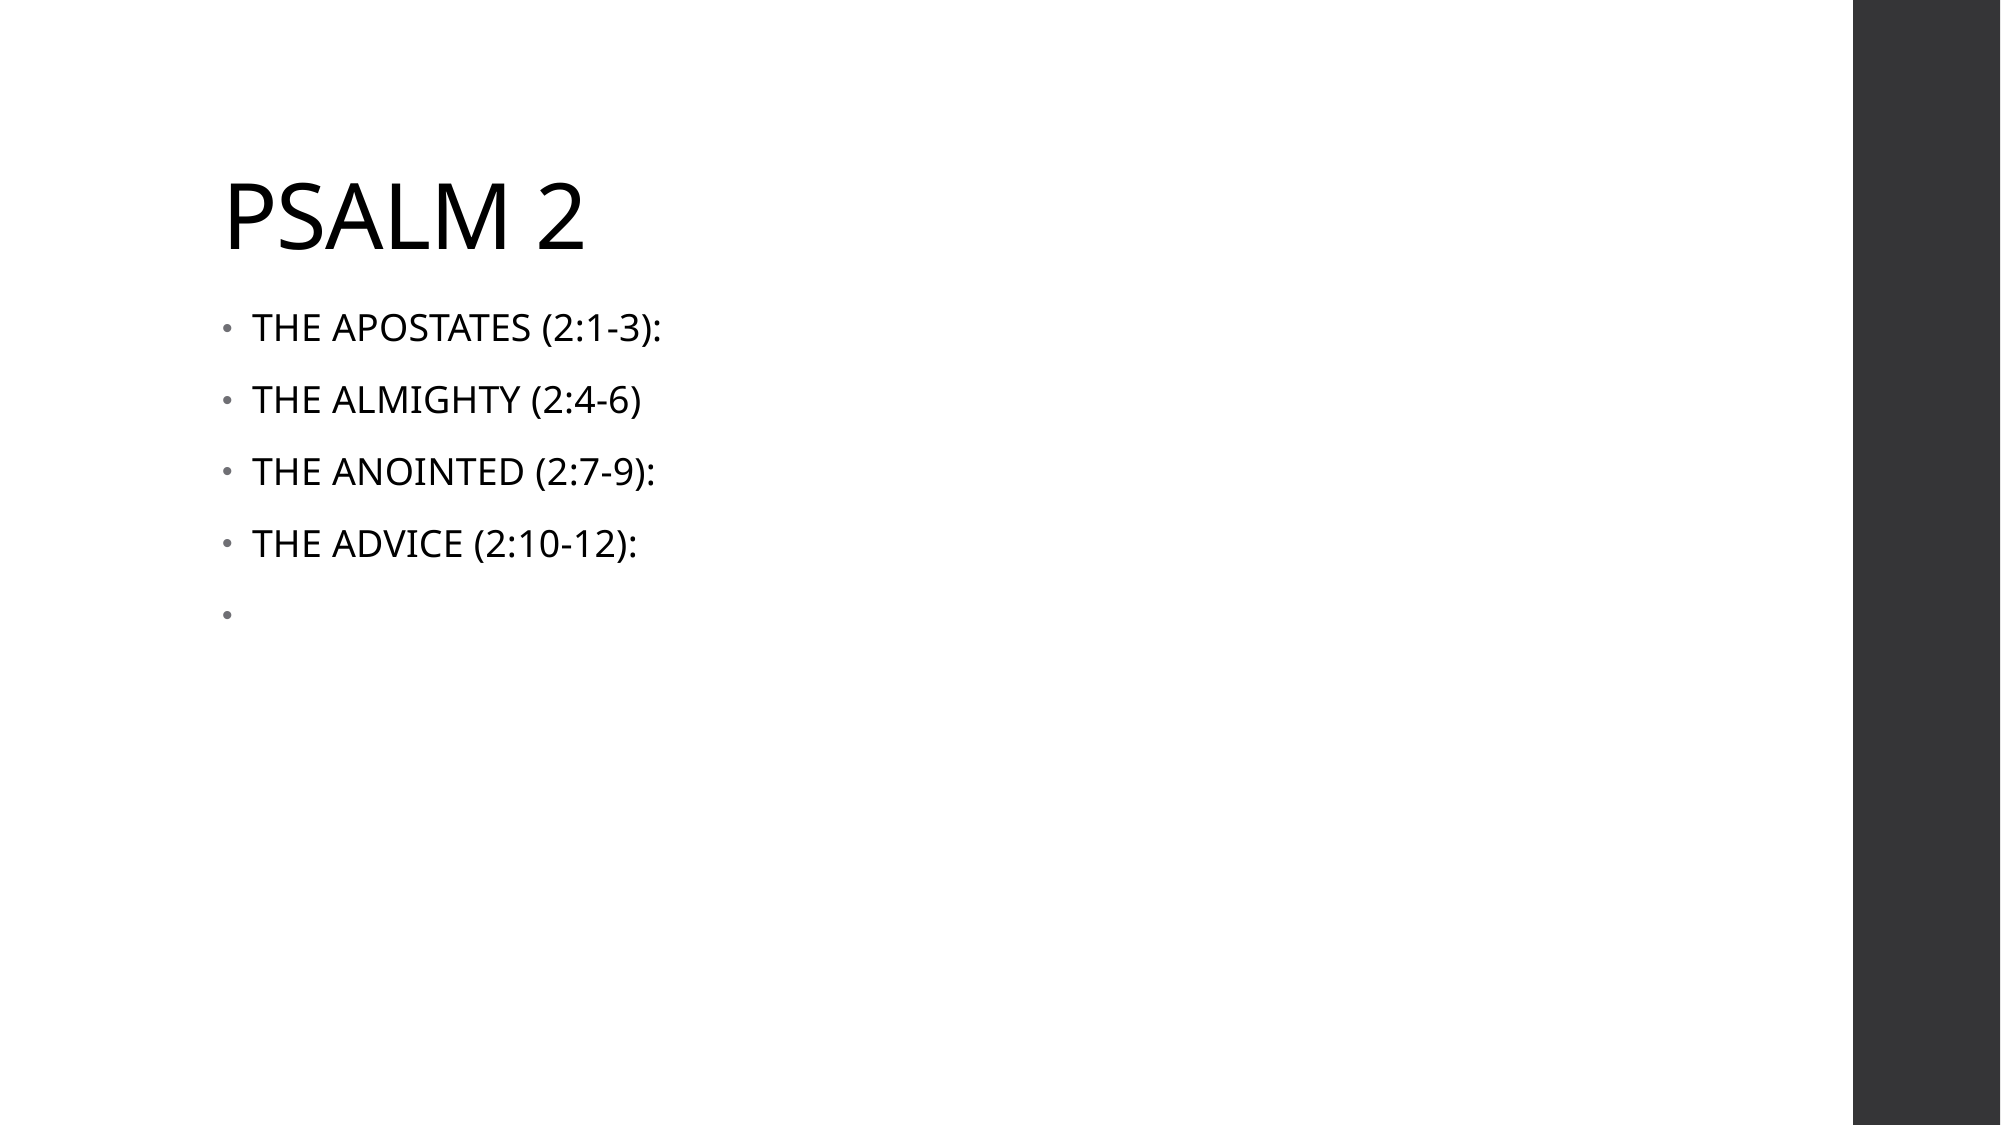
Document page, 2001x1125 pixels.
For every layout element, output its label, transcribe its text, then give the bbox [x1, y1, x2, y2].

title PSALM 2 [206, 60, 1797, 278]
list THE APOSTATES (2:1-3): THE ALMIGHTY (2:4-6) THE ANOINTED (2:7-9): THE ADVICE (2:10-12): [206, 299, 1617, 1014]
